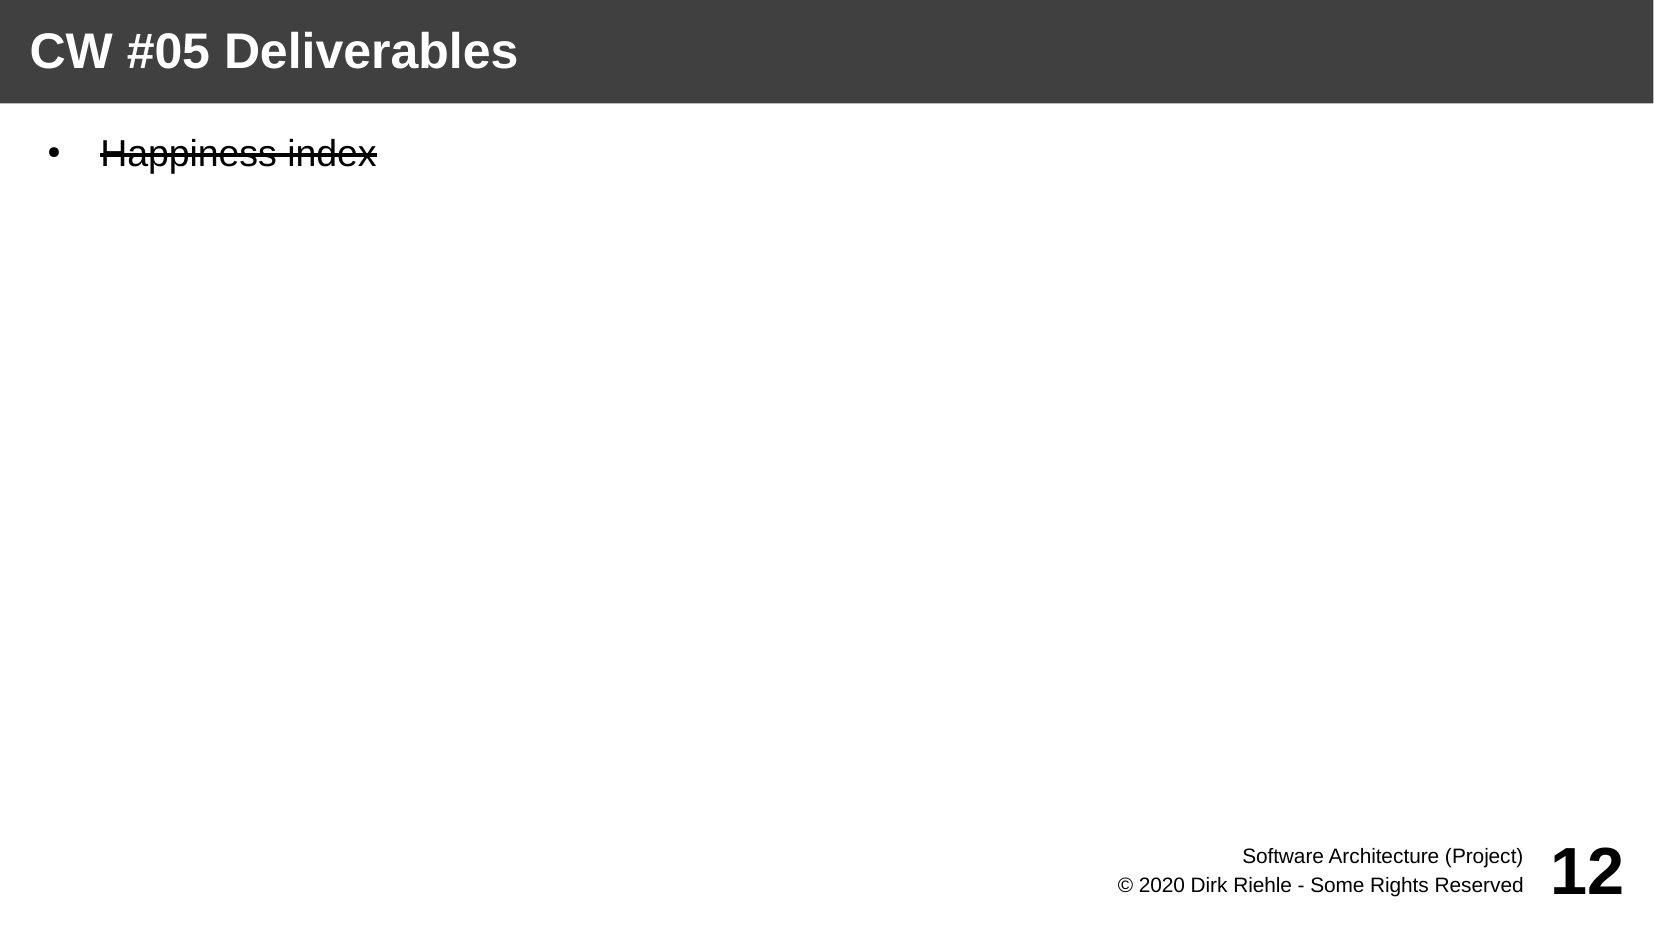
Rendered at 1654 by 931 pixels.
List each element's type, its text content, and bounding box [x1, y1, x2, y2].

list Happiness index [29, 132, 1625, 813]
title CW #05 Deliverables [0, 0, 1654, 104]
